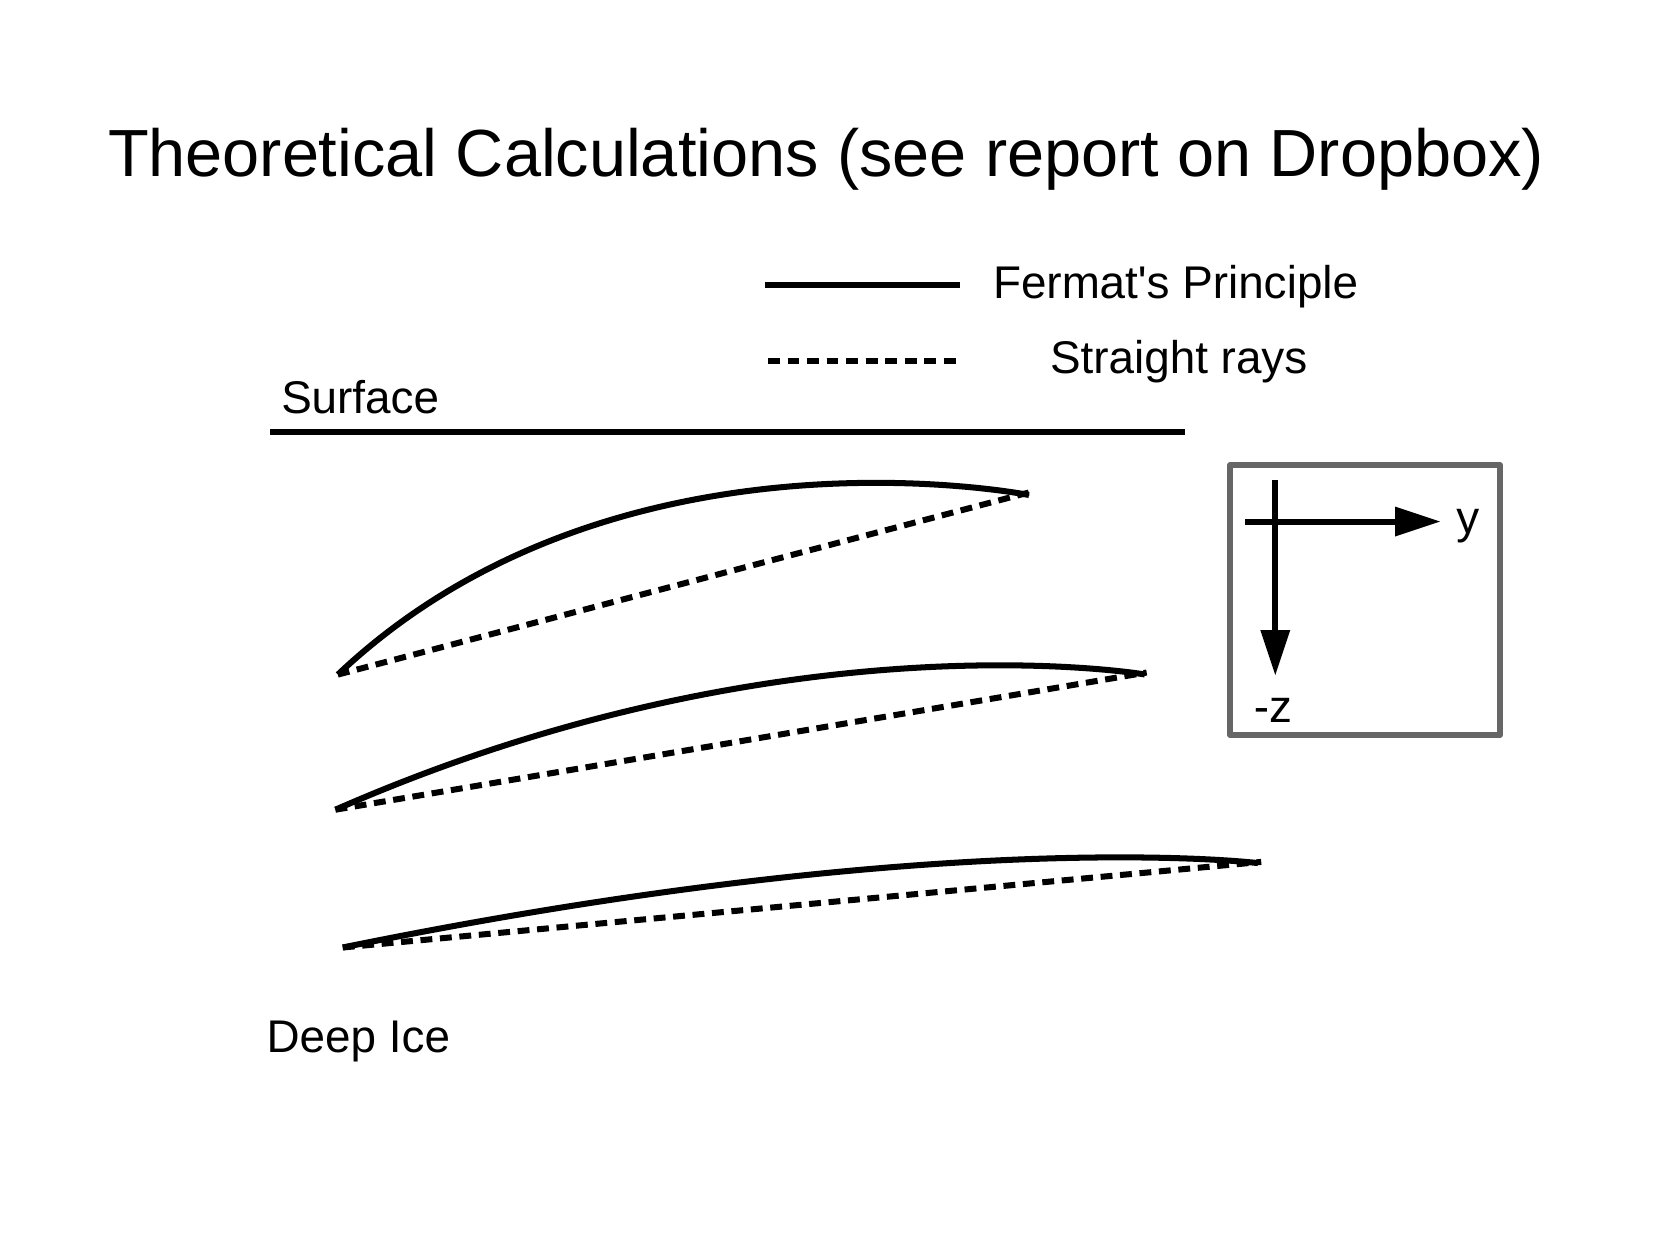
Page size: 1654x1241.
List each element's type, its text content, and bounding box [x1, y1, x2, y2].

title y [1436, 491, 1497, 544]
title Straight rays [974, 306, 1384, 410]
title Surface [223, 371, 497, 424]
title -z [1241, 680, 1305, 732]
title Theoretical Calculations (see report on Dropbox) [82, 49, 1571, 257]
title Fermat's Principle [971, 230, 1381, 334]
title Deep Ice [221, 1011, 496, 1063]
